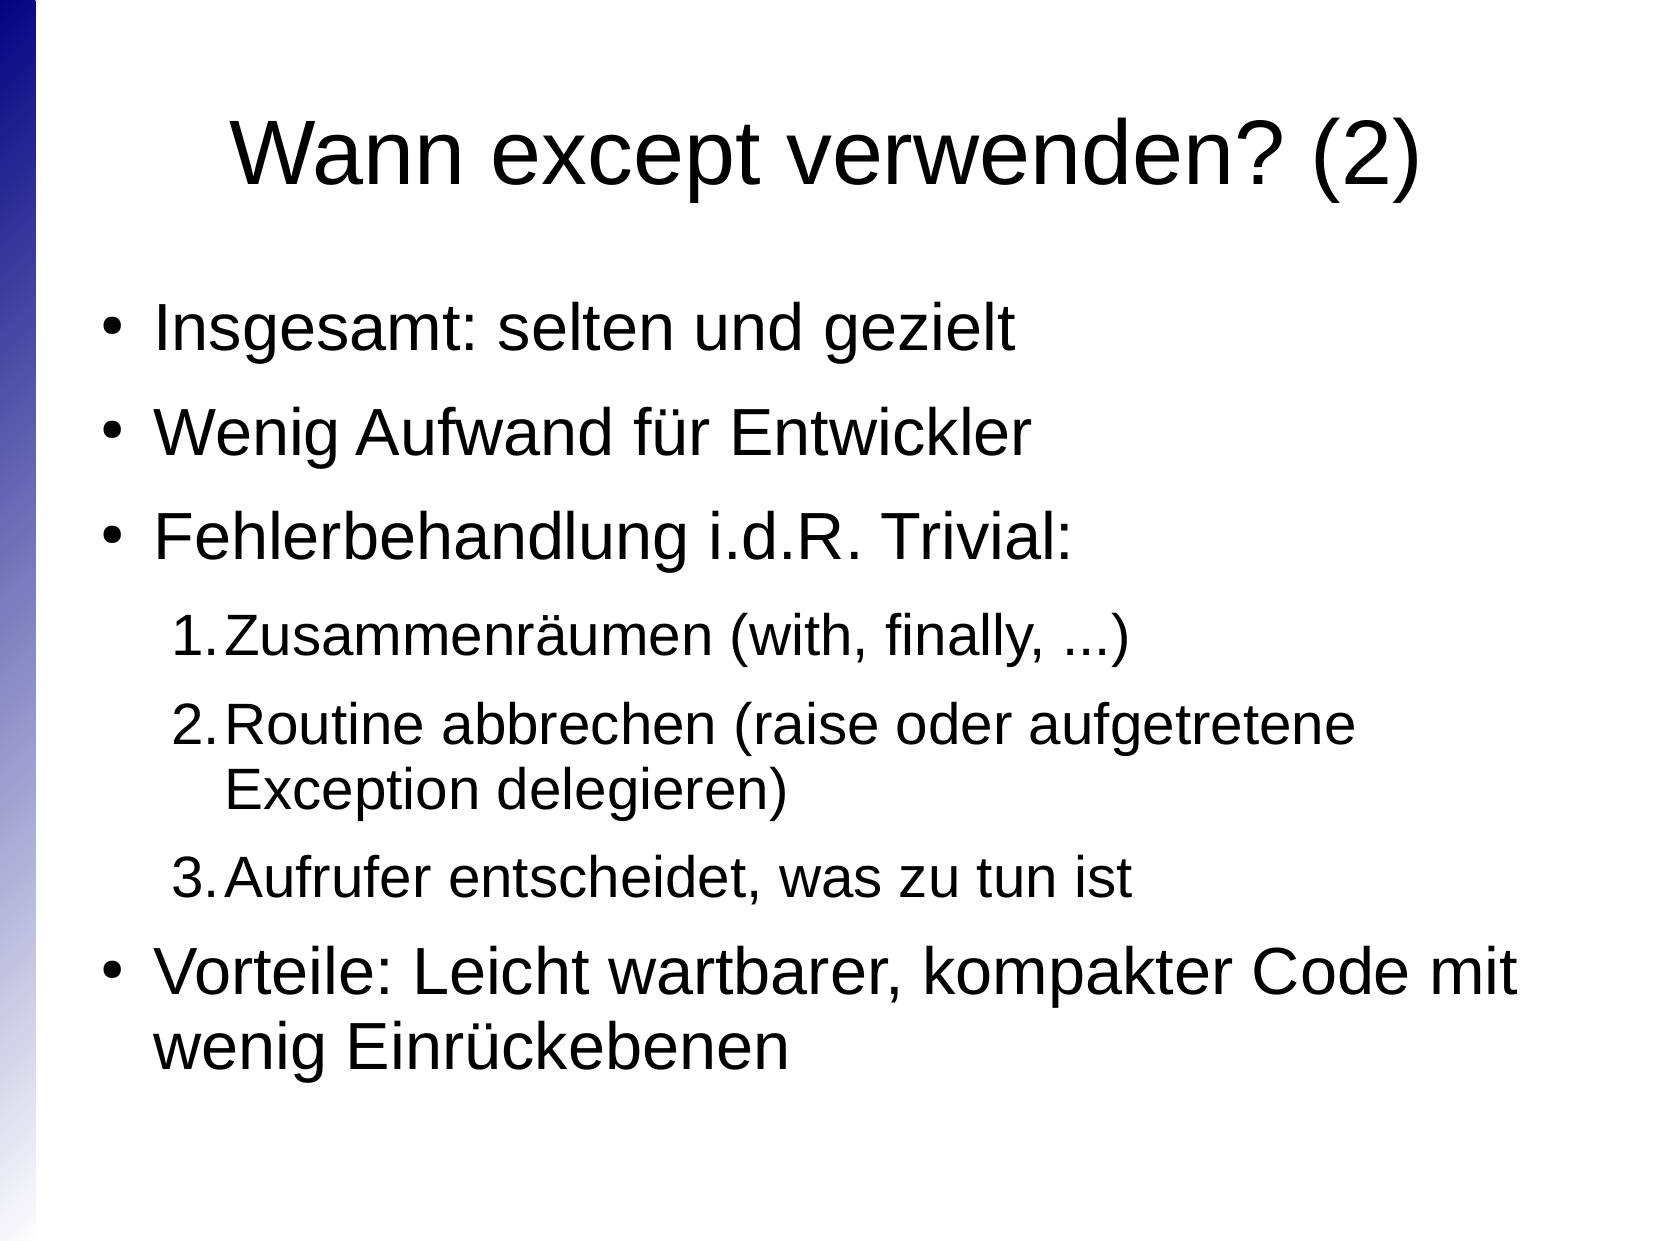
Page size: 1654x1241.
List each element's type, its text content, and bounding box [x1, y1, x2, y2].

list Insgesamt: selten und gezielt Wenig Aufwand für Entwickler Fehlerbehandlung i.d.R. Trivial: Zusammenräumen (with, finally, ...) Routine abbrechen (raise oder aufgetretene Exception delegieren) Aufrufer entscheidet, was zu tun ist Vorteile: Leicht wartbarer, kompakter Code mit wenig Einrückebenen [82, 290, 1571, 1109]
title Wann except verwenden? (2) [82, 49, 1571, 257]
